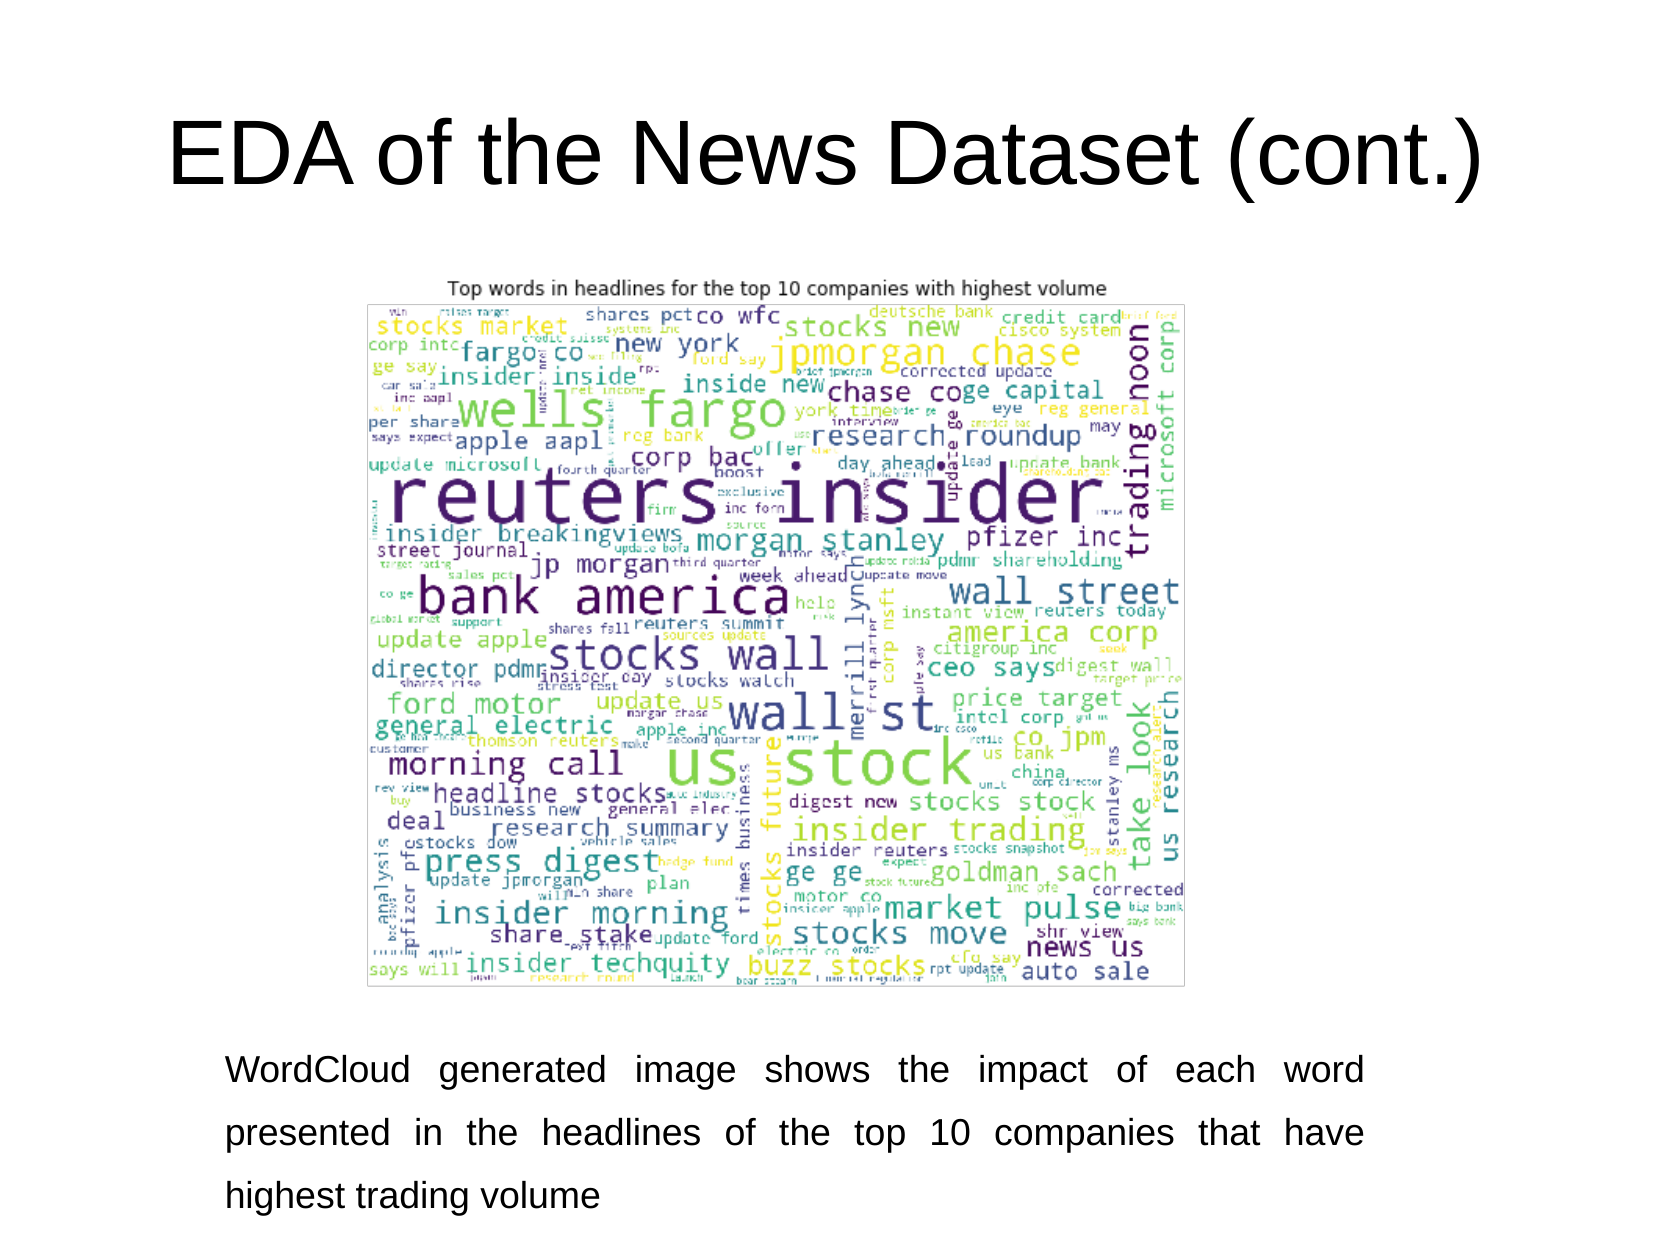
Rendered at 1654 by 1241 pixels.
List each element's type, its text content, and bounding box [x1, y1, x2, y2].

text_box WordCloud generated image shows the impact of each word presented in the headlines of the top 10 companies that have highest trading volume [210, 1020, 1381, 1203]
title EDA of the News Dataset (cont.) [82, 49, 1571, 257]
picture [307, 269, 1216, 1020]
